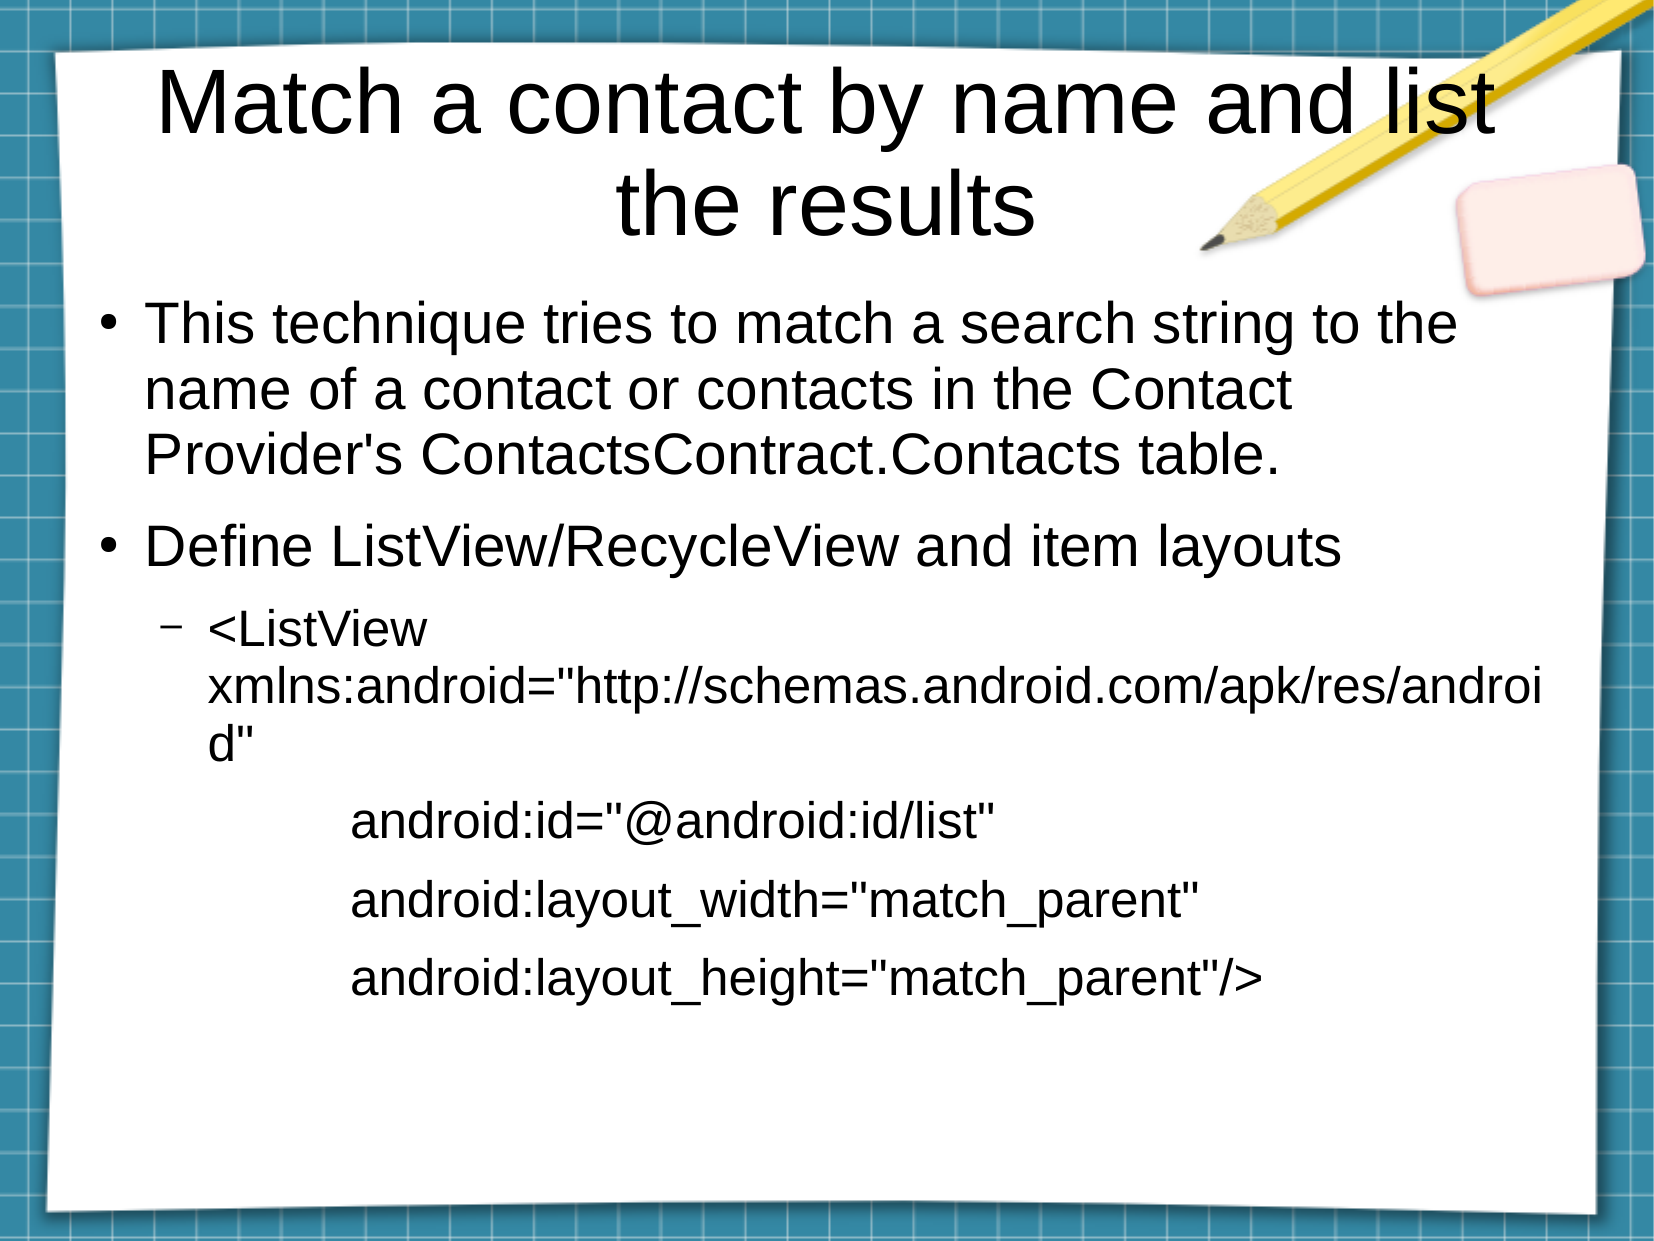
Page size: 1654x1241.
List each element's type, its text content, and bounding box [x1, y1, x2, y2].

picture [0, 0, 1654, 1241]
list This technique tries to match a search string to the name of a contact or contacts in the Contact Provider's ContactsContract.Contacts table. Define ListView/RecycleView and item layouts <ListView xmlns:android="http://schemas.android.com/apk/res/android" android:id="@android:id/list" android:layout_width="match_parent" android:layout_height="match_parent"/> [82, 290, 1571, 1010]
title Match a contact by name and list the results [82, 49, 1571, 257]
